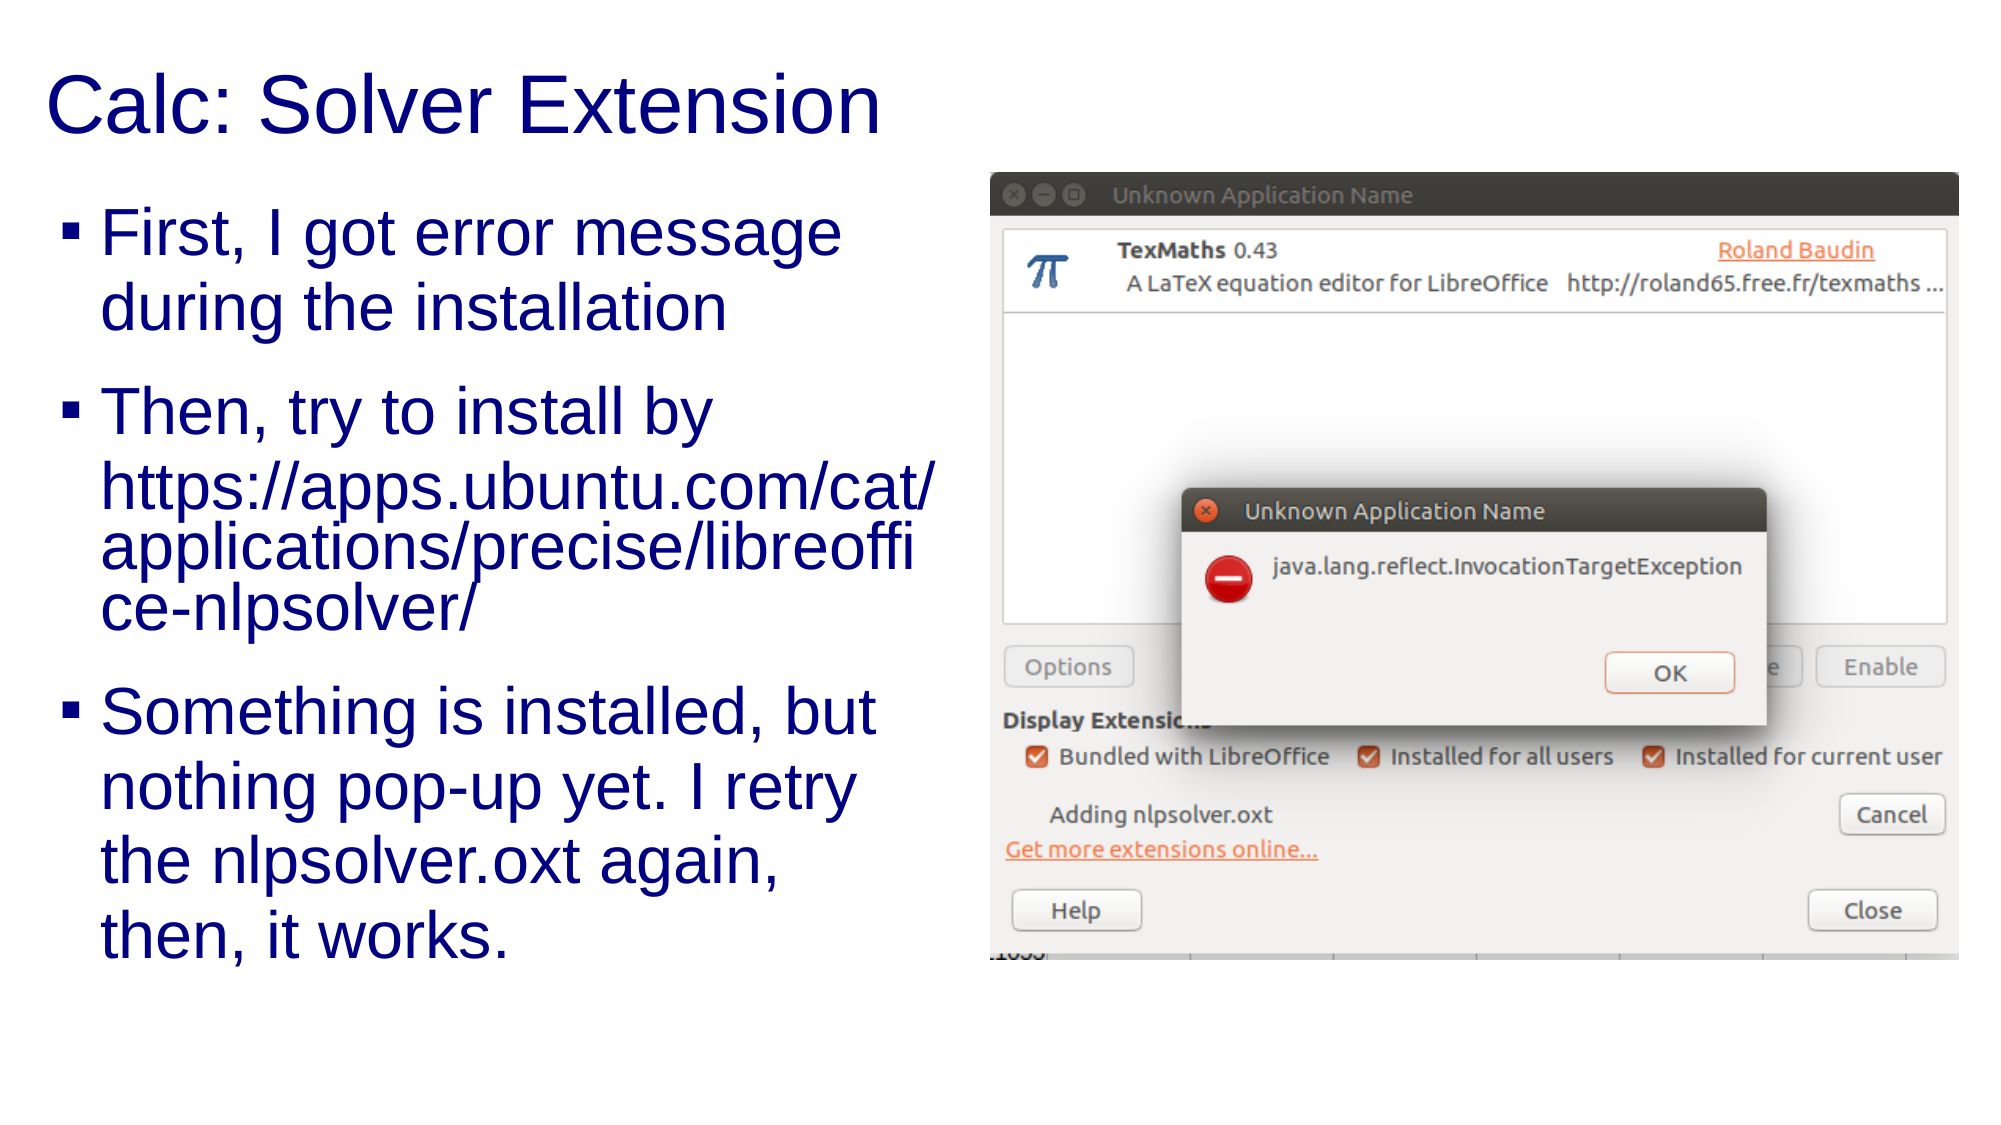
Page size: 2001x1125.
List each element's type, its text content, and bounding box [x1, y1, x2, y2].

list First, I got error message during the installation Then, try to install by https://apps.ubuntu.com/cat/applications/precise/libreoffice-nlpsolver/ Something is installed, but nothing pop-up yet. I retry the nlpsolver.oxt again, then, it works. [45, 195, 946, 1096]
title Calc: Solver Extension [45, 44, 1966, 165]
picture [990, 172, 1959, 961]
